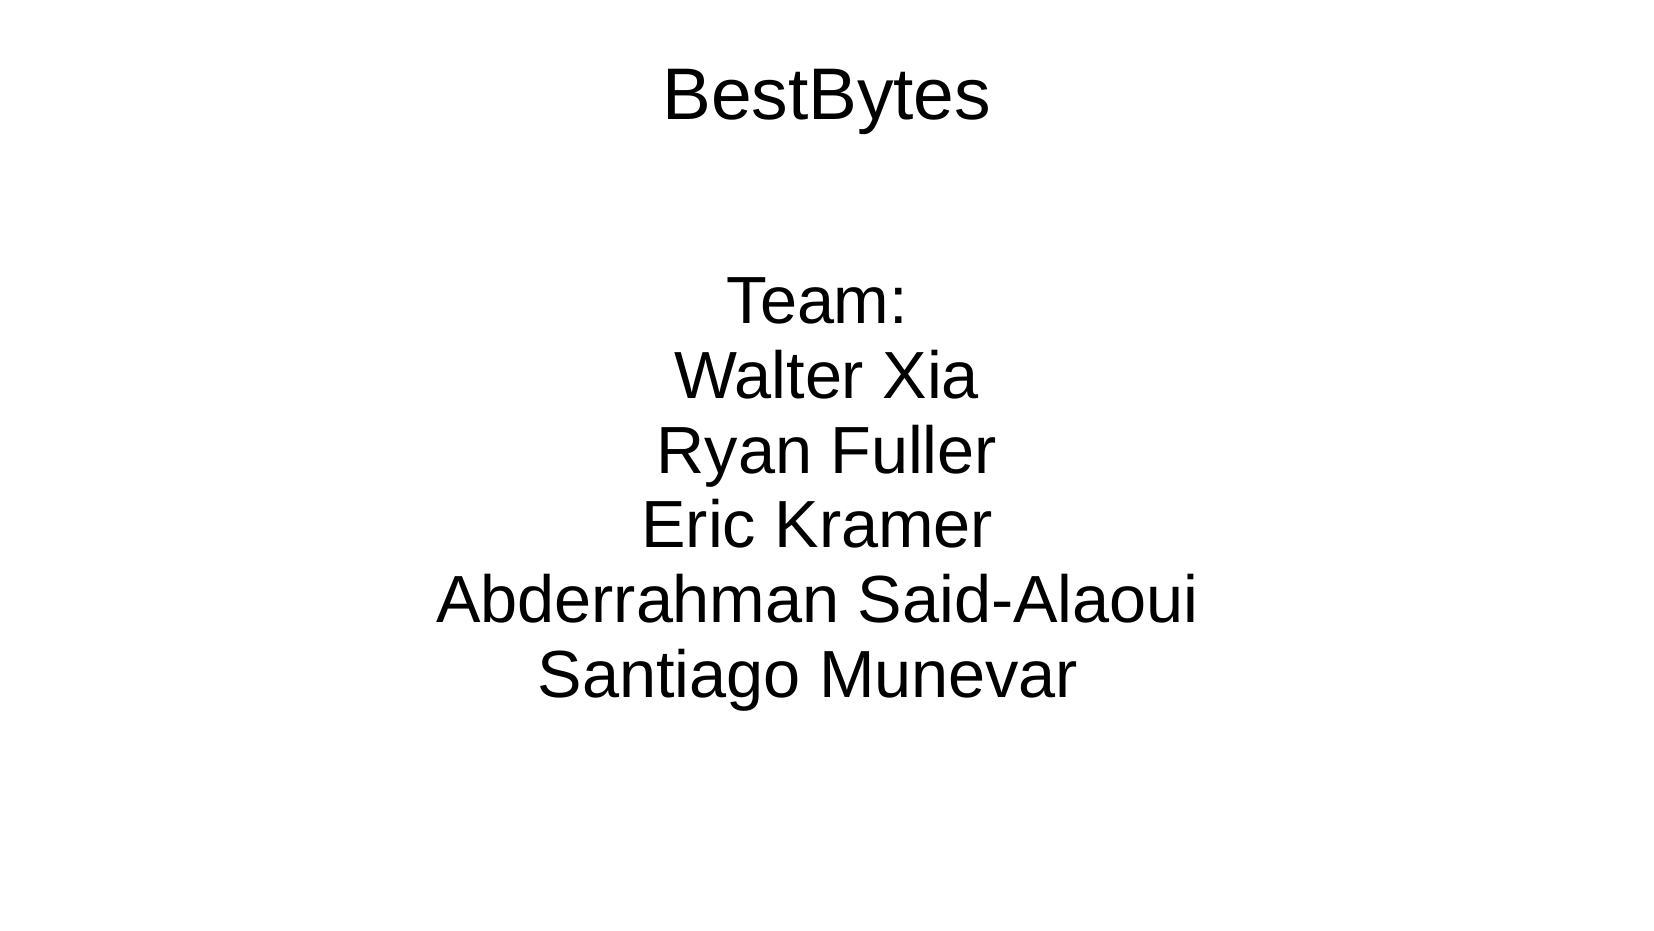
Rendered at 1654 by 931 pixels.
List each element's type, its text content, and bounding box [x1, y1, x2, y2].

subtitle Team: Walter Xia Ryan Fuller Eric Kramer Abderrahman Said-Alaoui Santiago Munevar [82, 217, 1571, 758]
title BestBytes [389, 35, 1264, 154]
